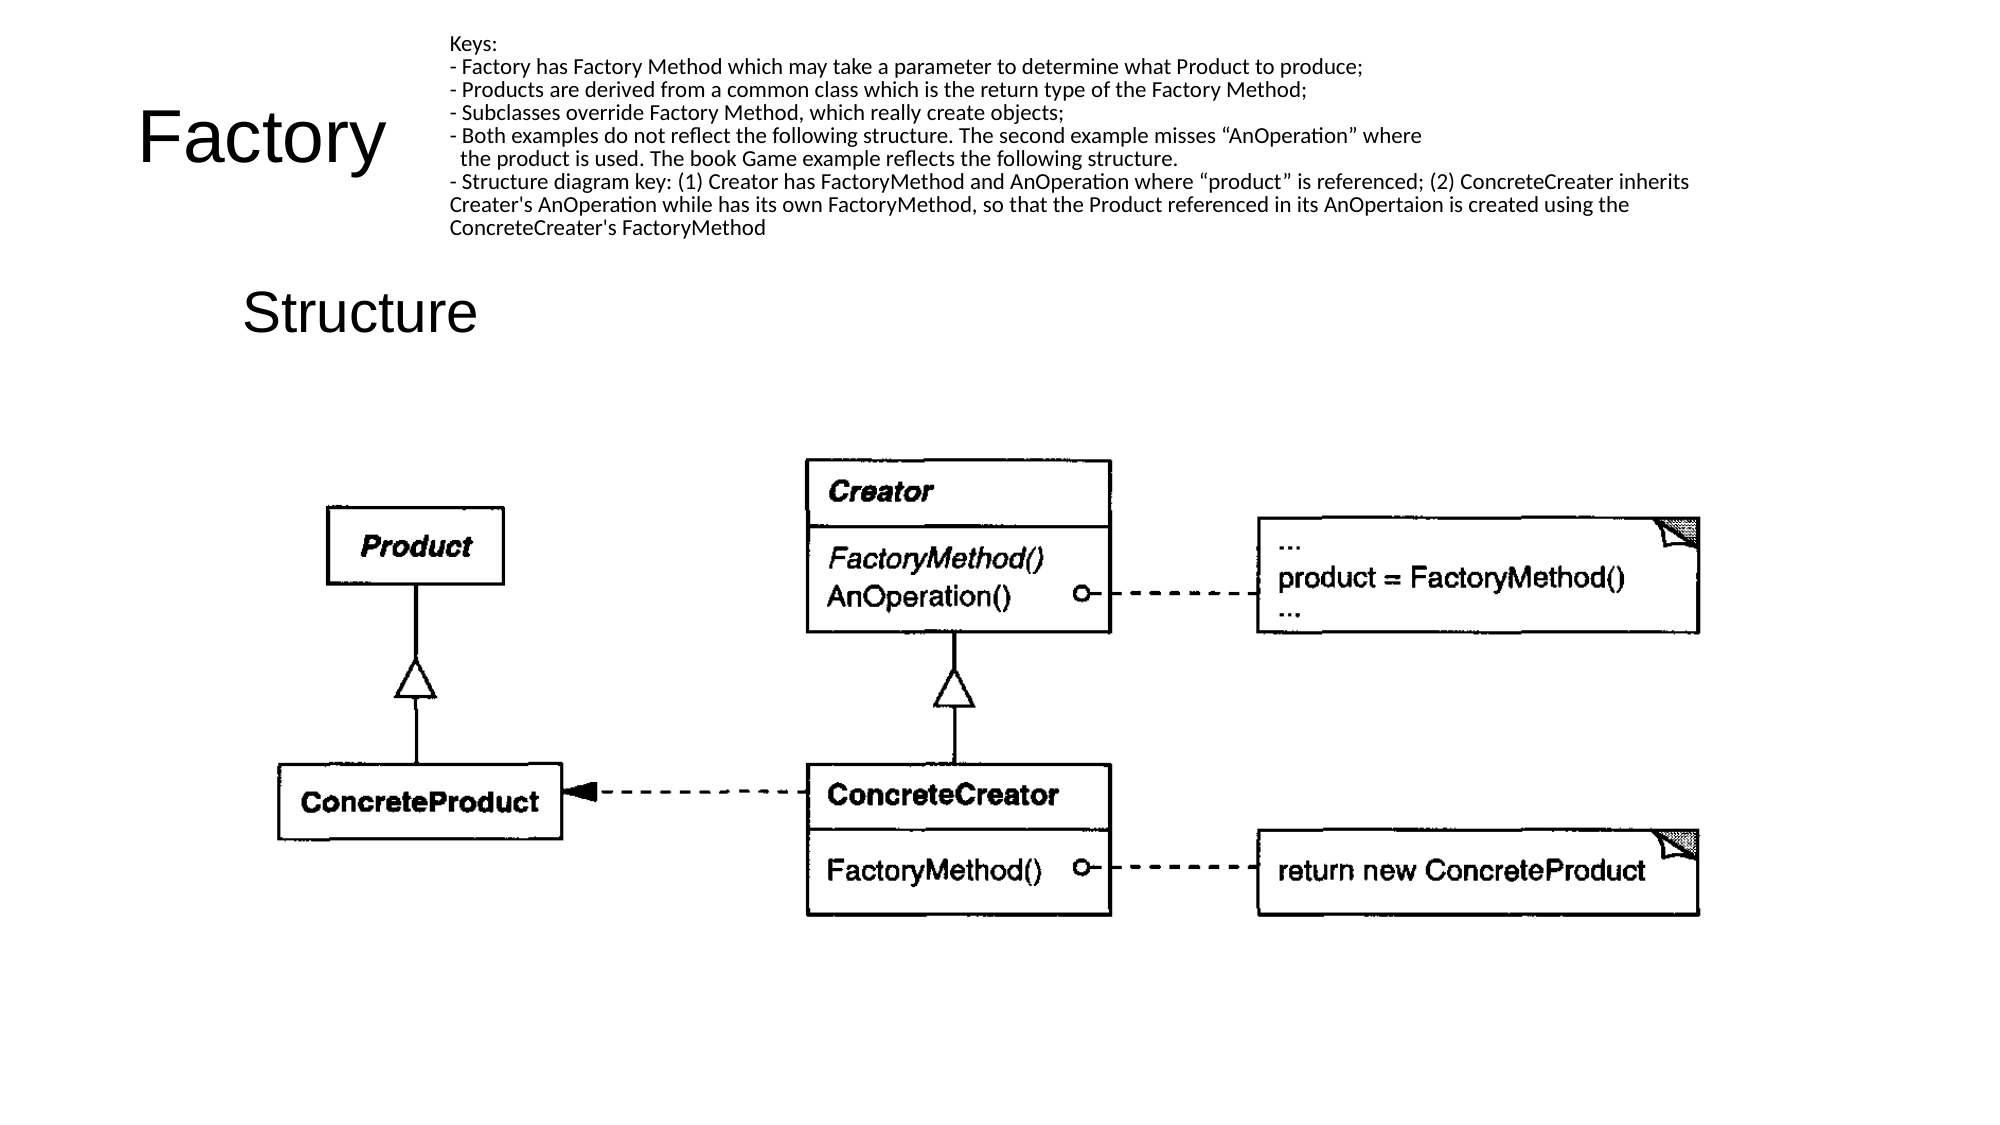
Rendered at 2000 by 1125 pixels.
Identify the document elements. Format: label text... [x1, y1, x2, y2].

title Factory [137, 75, 421, 196]
text_box Keys: - Factory has Factory Method which may take a parameter to determine what Product to produce; - Products are derived from a common class which is the return type of the Factory Method; - Subclasses override Factory Method, which really create objects; - Both examples do not reflect the following structure. The second example misses “AnOperation” where the product is used. The book Game example reflects the following structure. - Structure diagram key: (1) Creator has FactoryMethod and AnOperation where “product” is referenced; (2) ConcreteCreater inherits Creater's AnOperation while has its own FactoryMethod, so that the Product referenced in its AnOpertaion is created using the ConcreteCreater's FactoryMethod [435, 26, 1741, 297]
title Structure [242, 270, 496, 361]
picture [202, 402, 1801, 1006]
